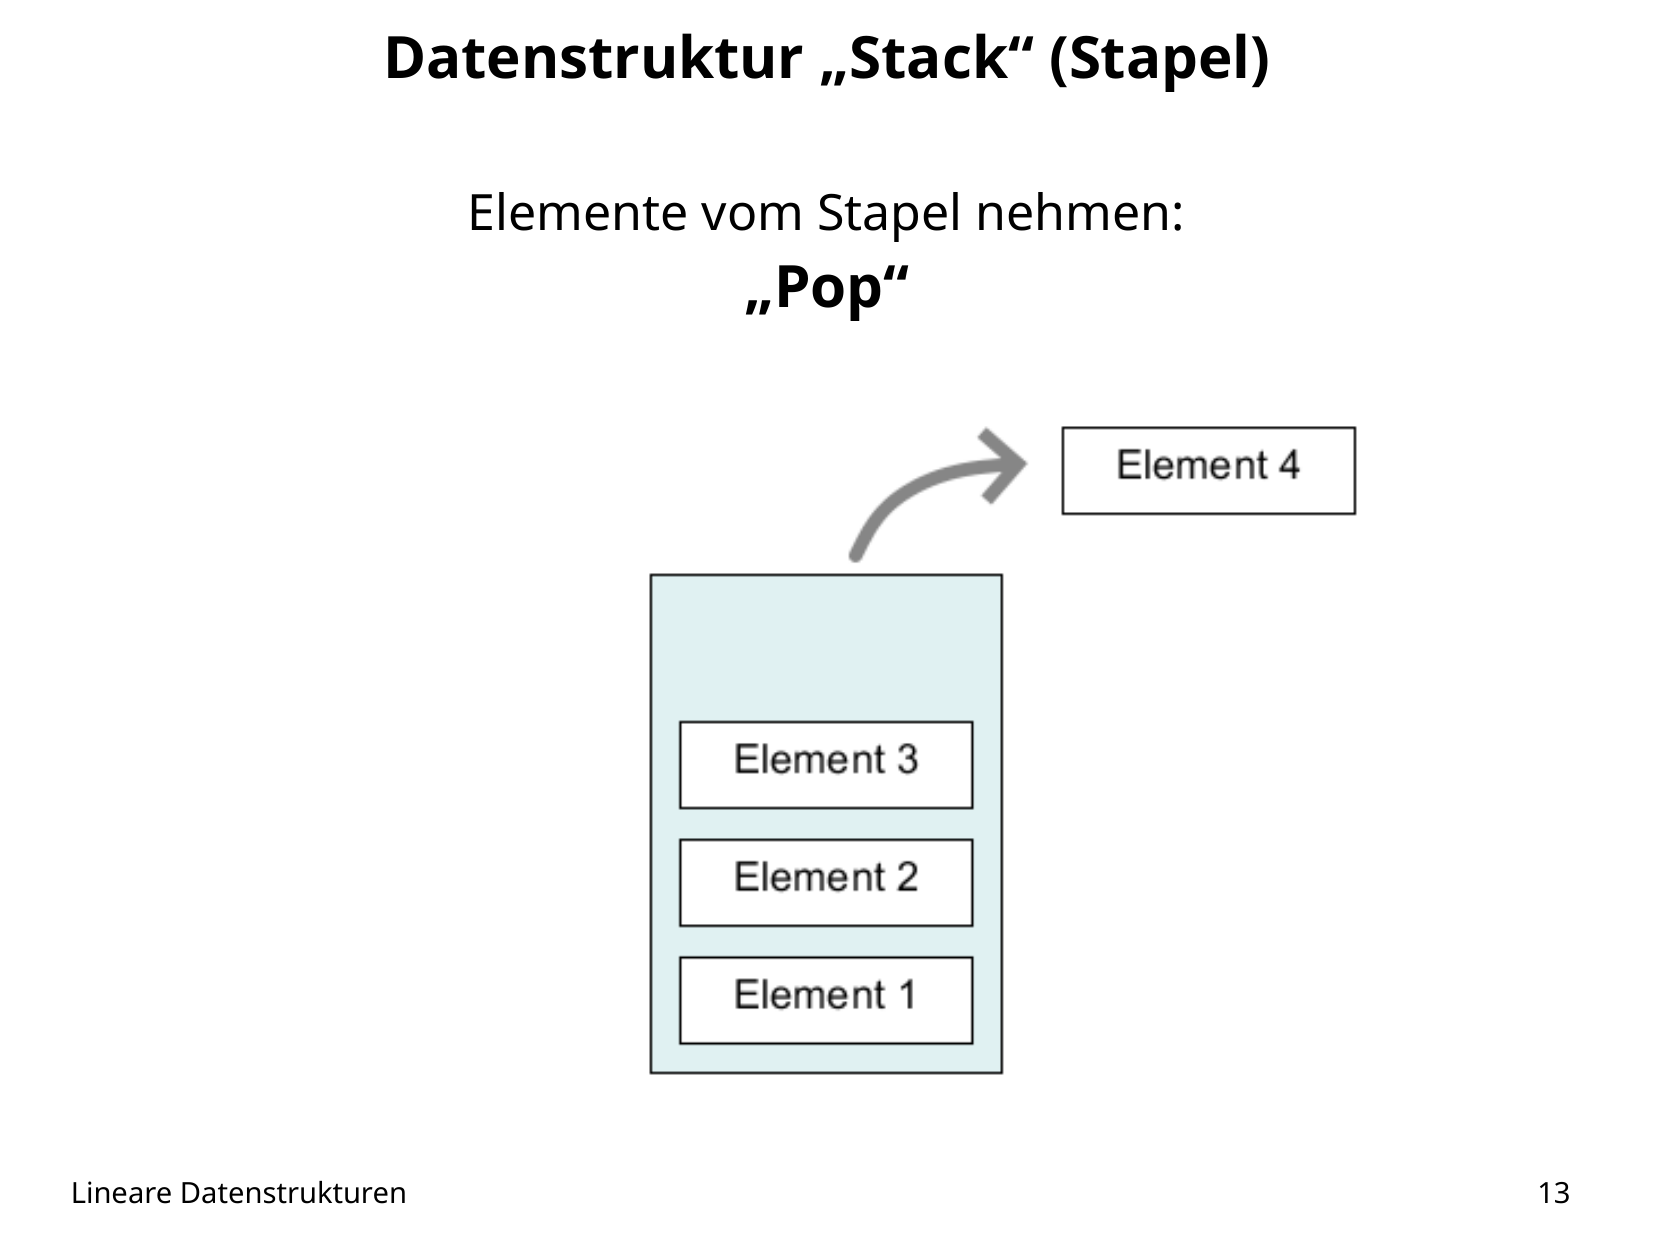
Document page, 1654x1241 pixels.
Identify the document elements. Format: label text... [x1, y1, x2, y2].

list Elemente vom Stapel nehmen: „Pop“ [59, 177, 1595, 331]
picture [295, 425, 1359, 1077]
title Datenstruktur „Stack“ (Stapel) [0, 5, 1654, 107]
